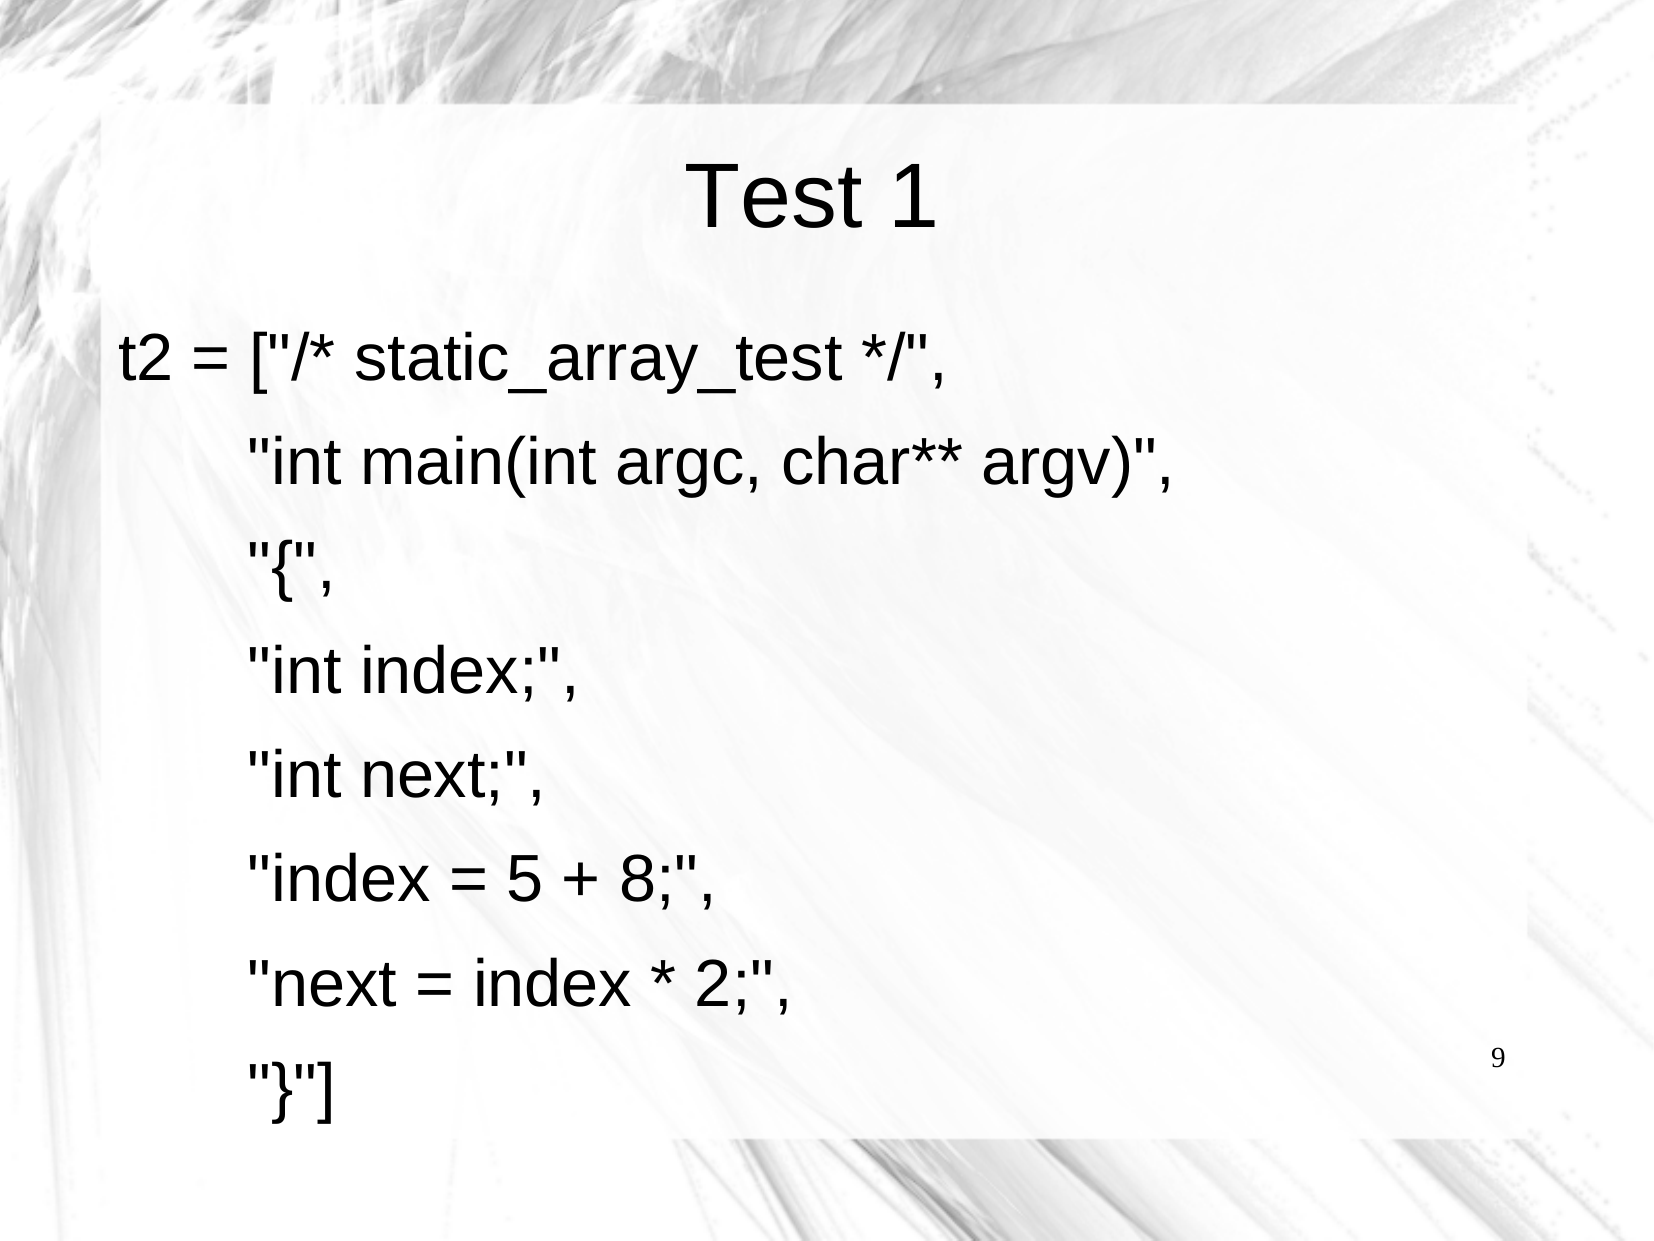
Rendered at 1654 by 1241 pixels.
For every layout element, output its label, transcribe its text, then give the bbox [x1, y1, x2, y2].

picture [0, 0, 1654, 1241]
title Test 1 [118, 112, 1506, 281]
list t2 = ["/* static_array_test */", "int main(int argc, char** argv)", "{", "int index;", "int next;", "index = 5 + 8;", "next = index * 2;", "}"] [118, 319, 1571, 1125]
